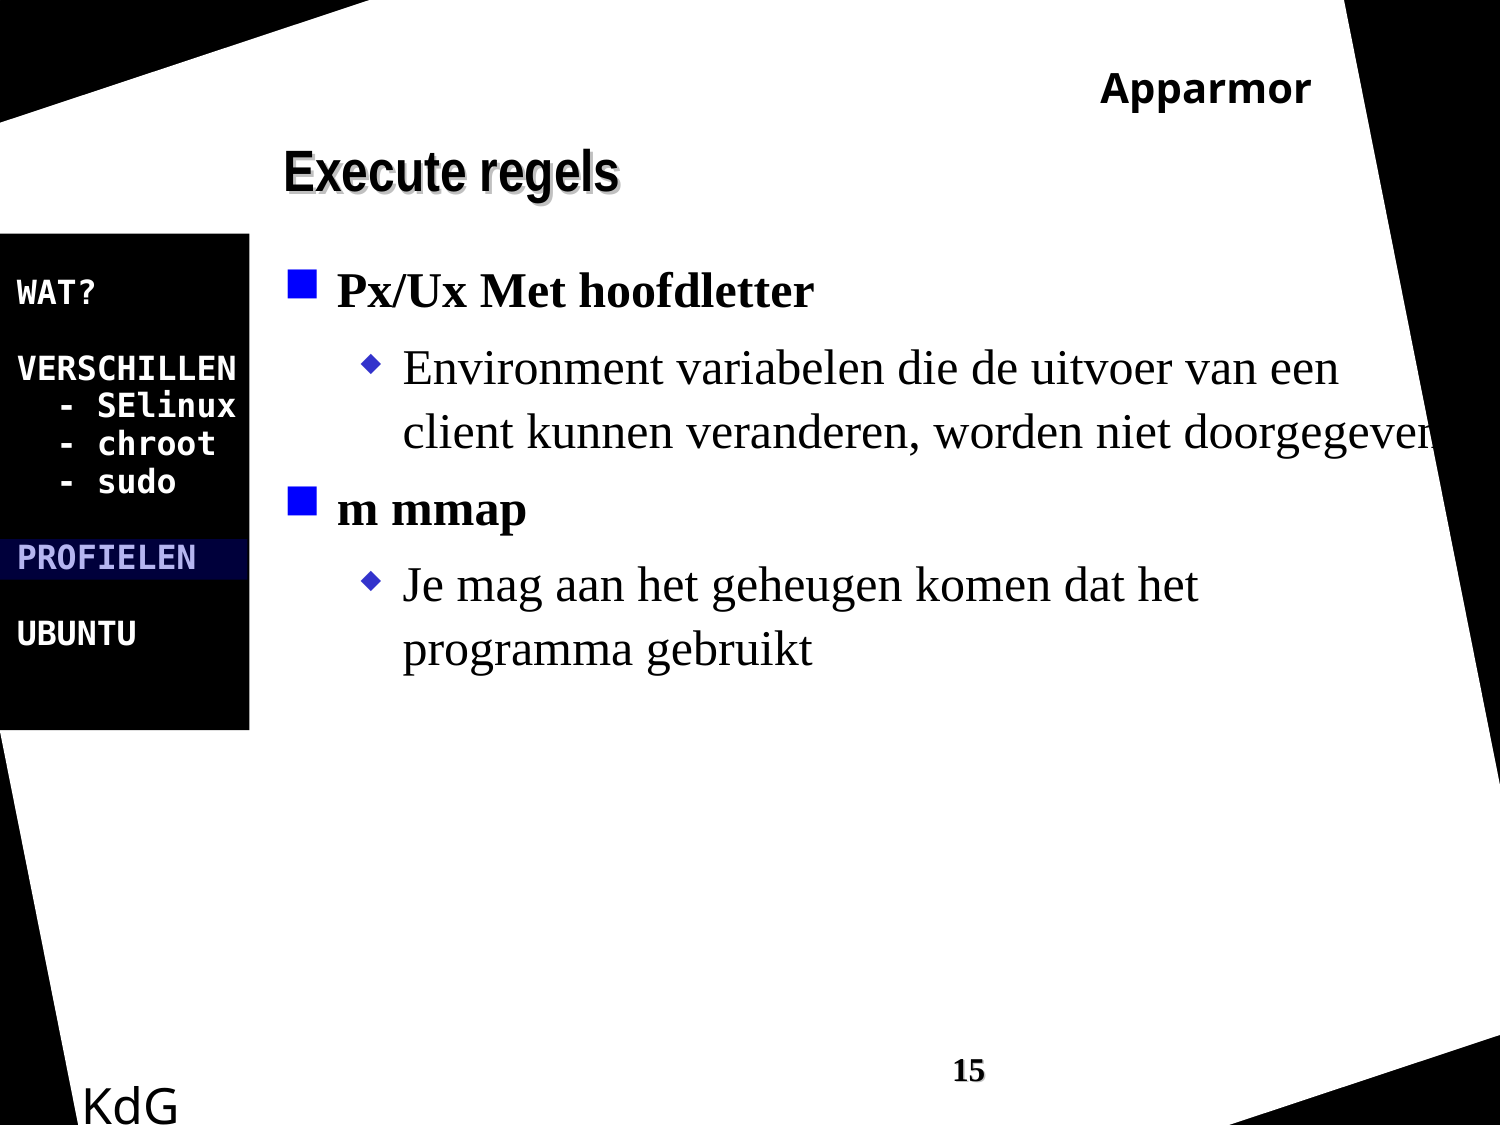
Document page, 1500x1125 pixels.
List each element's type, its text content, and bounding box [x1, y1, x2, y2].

list Px/Ux Met hoofdletter Environment variabelen die de uitvoer van een client kunnen veranderen, worden niet doorgegeven m mmap Je mag aan het geheugen komen dat het programma gebruikt [268, 246, 1468, 991]
text_box [0, 539, 248, 580]
title Execute regels [268, 41, 1415, 246]
